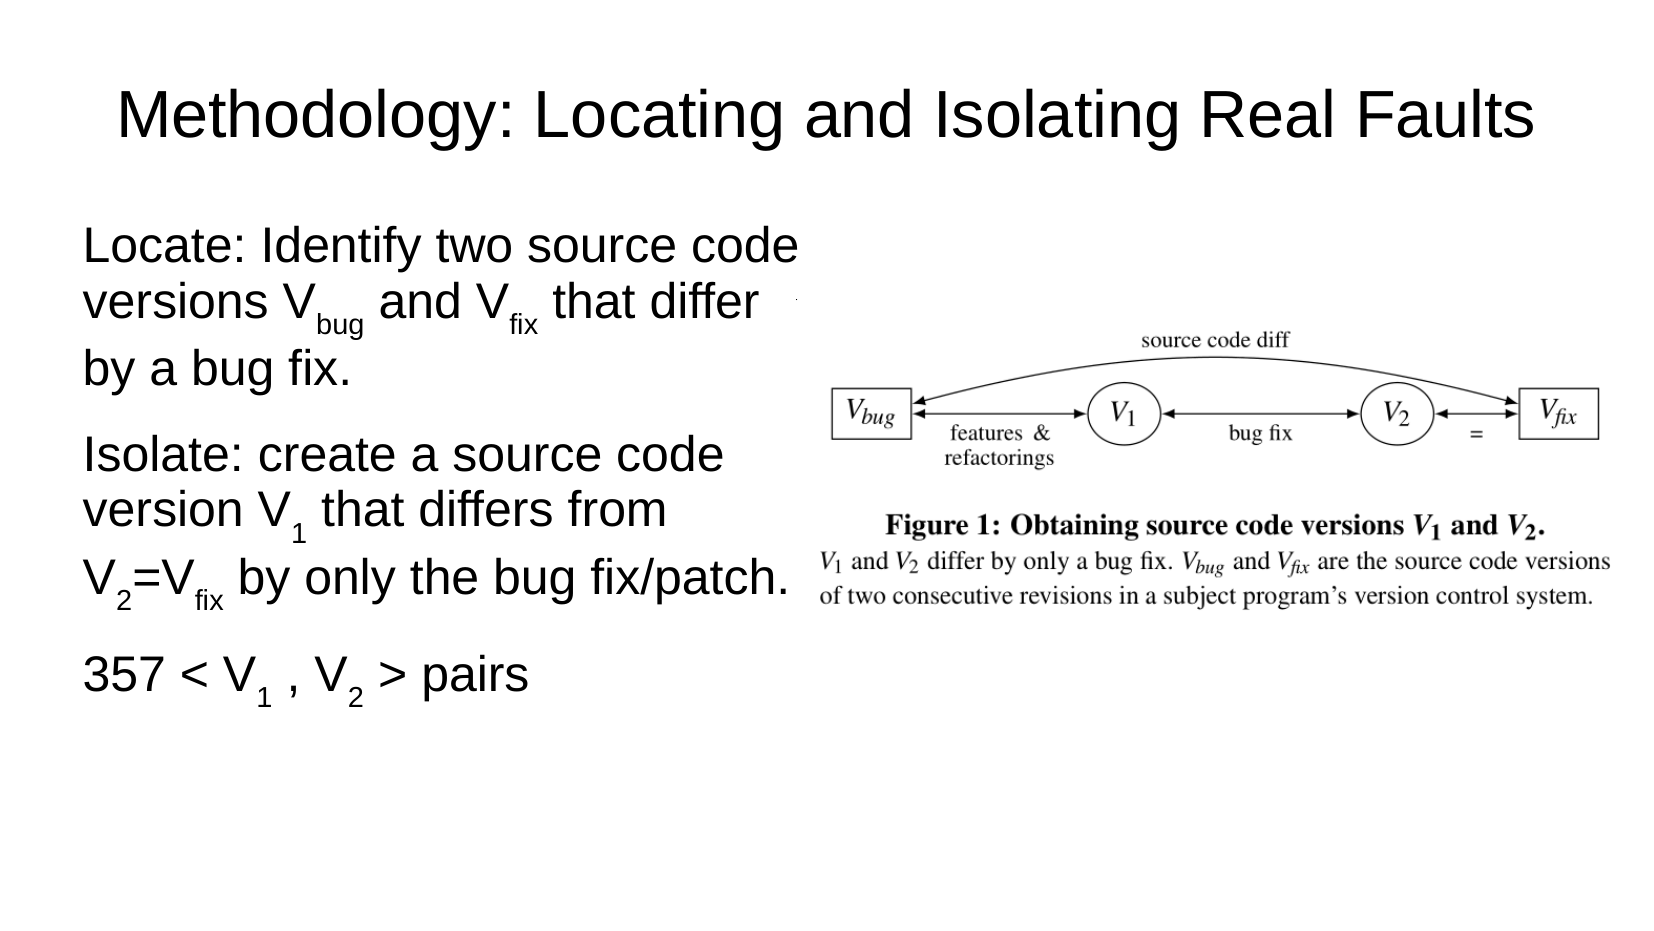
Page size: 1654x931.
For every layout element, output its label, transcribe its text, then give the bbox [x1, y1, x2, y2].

picture [796, 299, 1636, 631]
list Locate: Identify two source code versions Vbug and Vfix that differ by a bug fix. Isolate: create a source code version V1 that differs from V2=Vfix by only the bug fix/patch. 357 < V1 , V2 > pairs [82, 217, 809, 757]
title Methodology: Locating and Isolating Real Faults [82, 37, 1571, 193]
